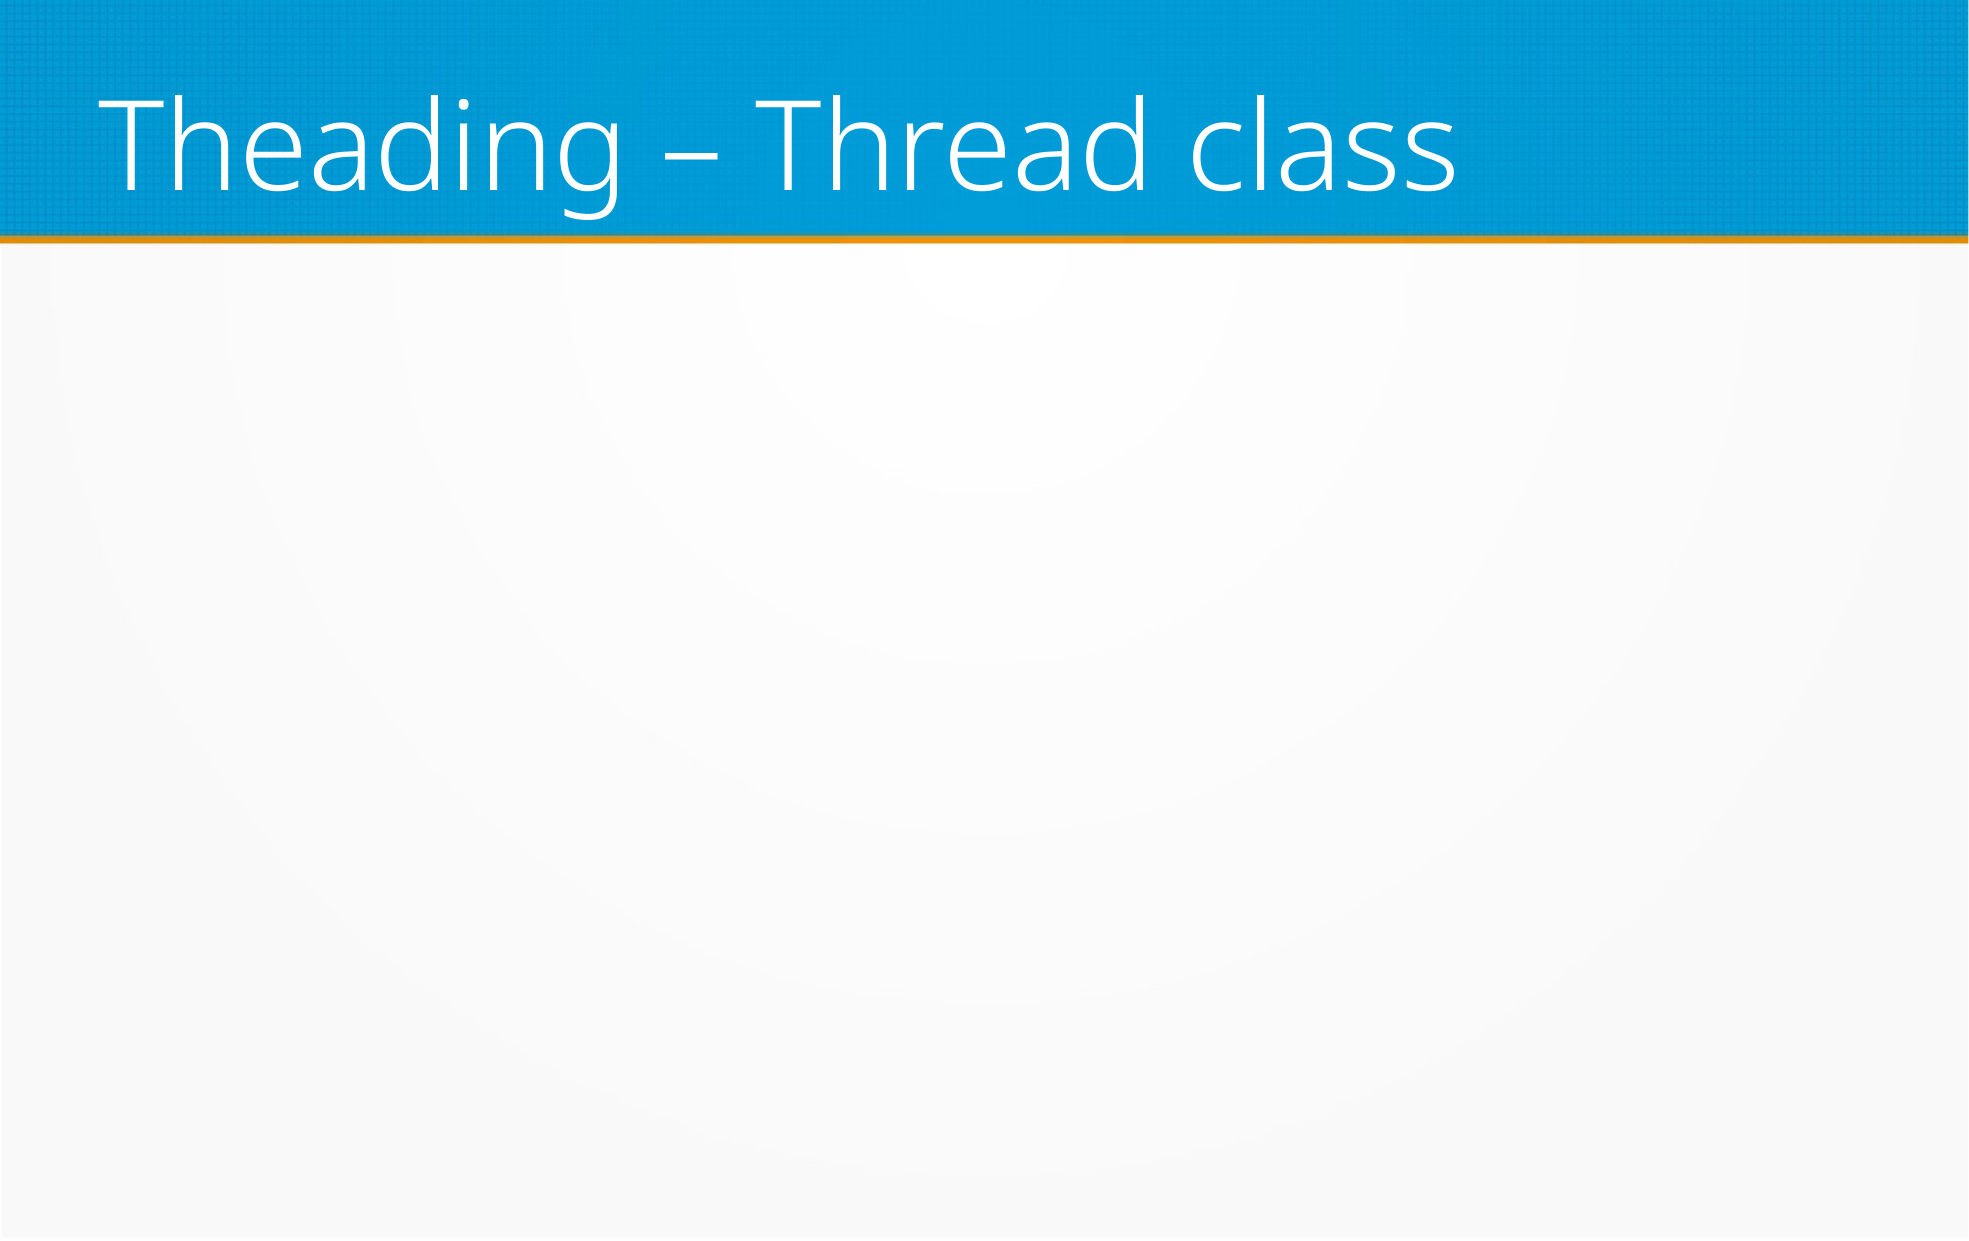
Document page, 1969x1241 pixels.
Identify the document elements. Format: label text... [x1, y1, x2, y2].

picture [0, 233, 1969, 1241]
title Theading – Thread class [98, 19, 1870, 227]
